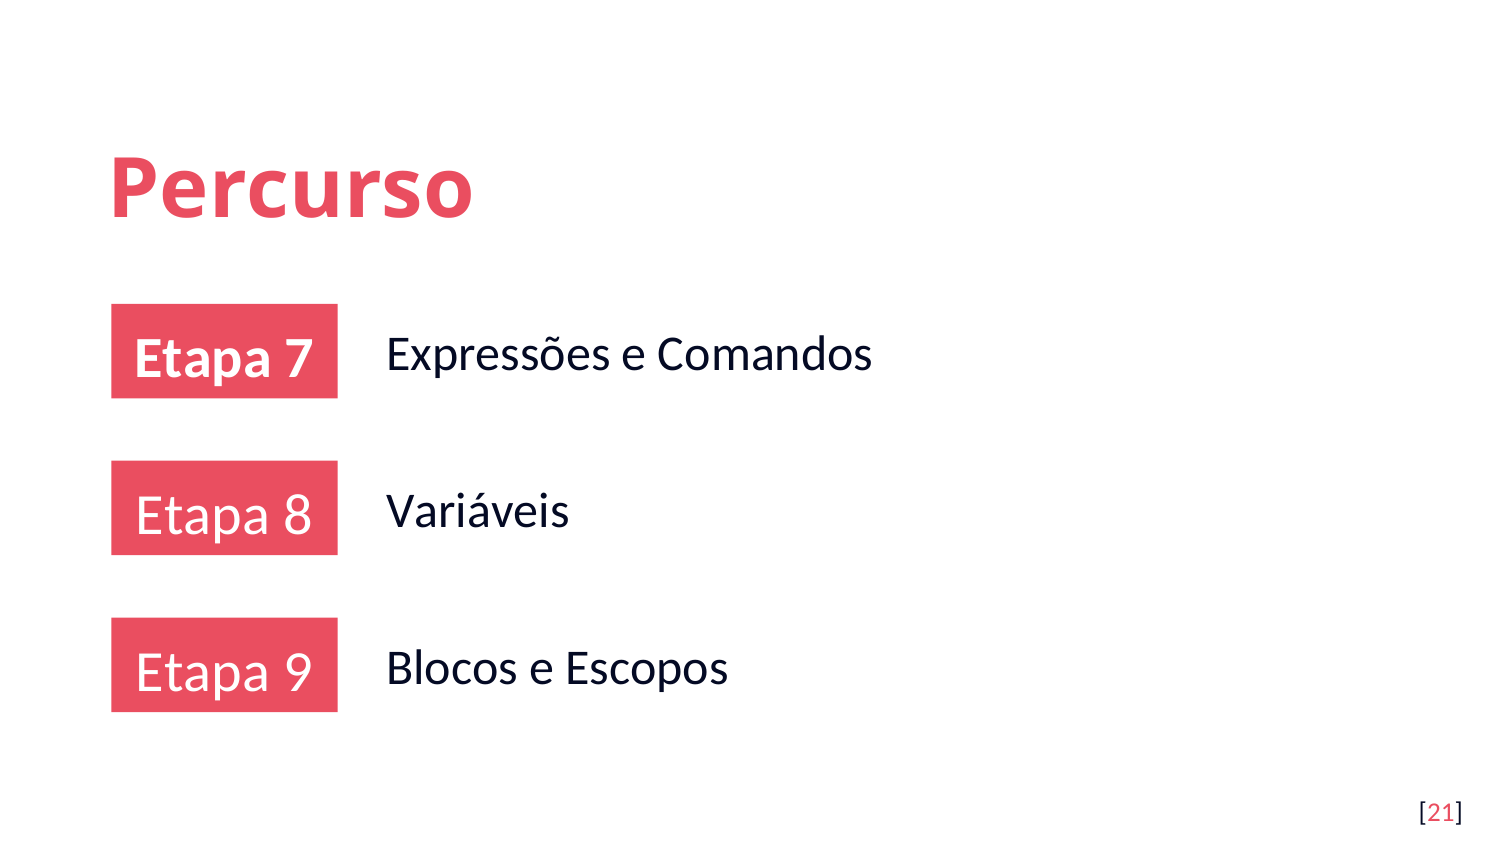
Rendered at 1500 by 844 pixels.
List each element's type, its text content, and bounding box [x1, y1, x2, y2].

text_box Expressões e Comandos [371, 313, 1384, 389]
text_box Etapa 8 [111, 460, 338, 556]
text_box Percurso [92, 104, 1309, 243]
text_box Blocos e Escopos [371, 627, 1384, 703]
slide_number [21] [1403, 779, 1494, 844]
text_box Variáveis [371, 470, 1384, 546]
text_box Etapa 9 [111, 617, 338, 713]
text_box Etapa 7 [111, 303, 338, 399]
